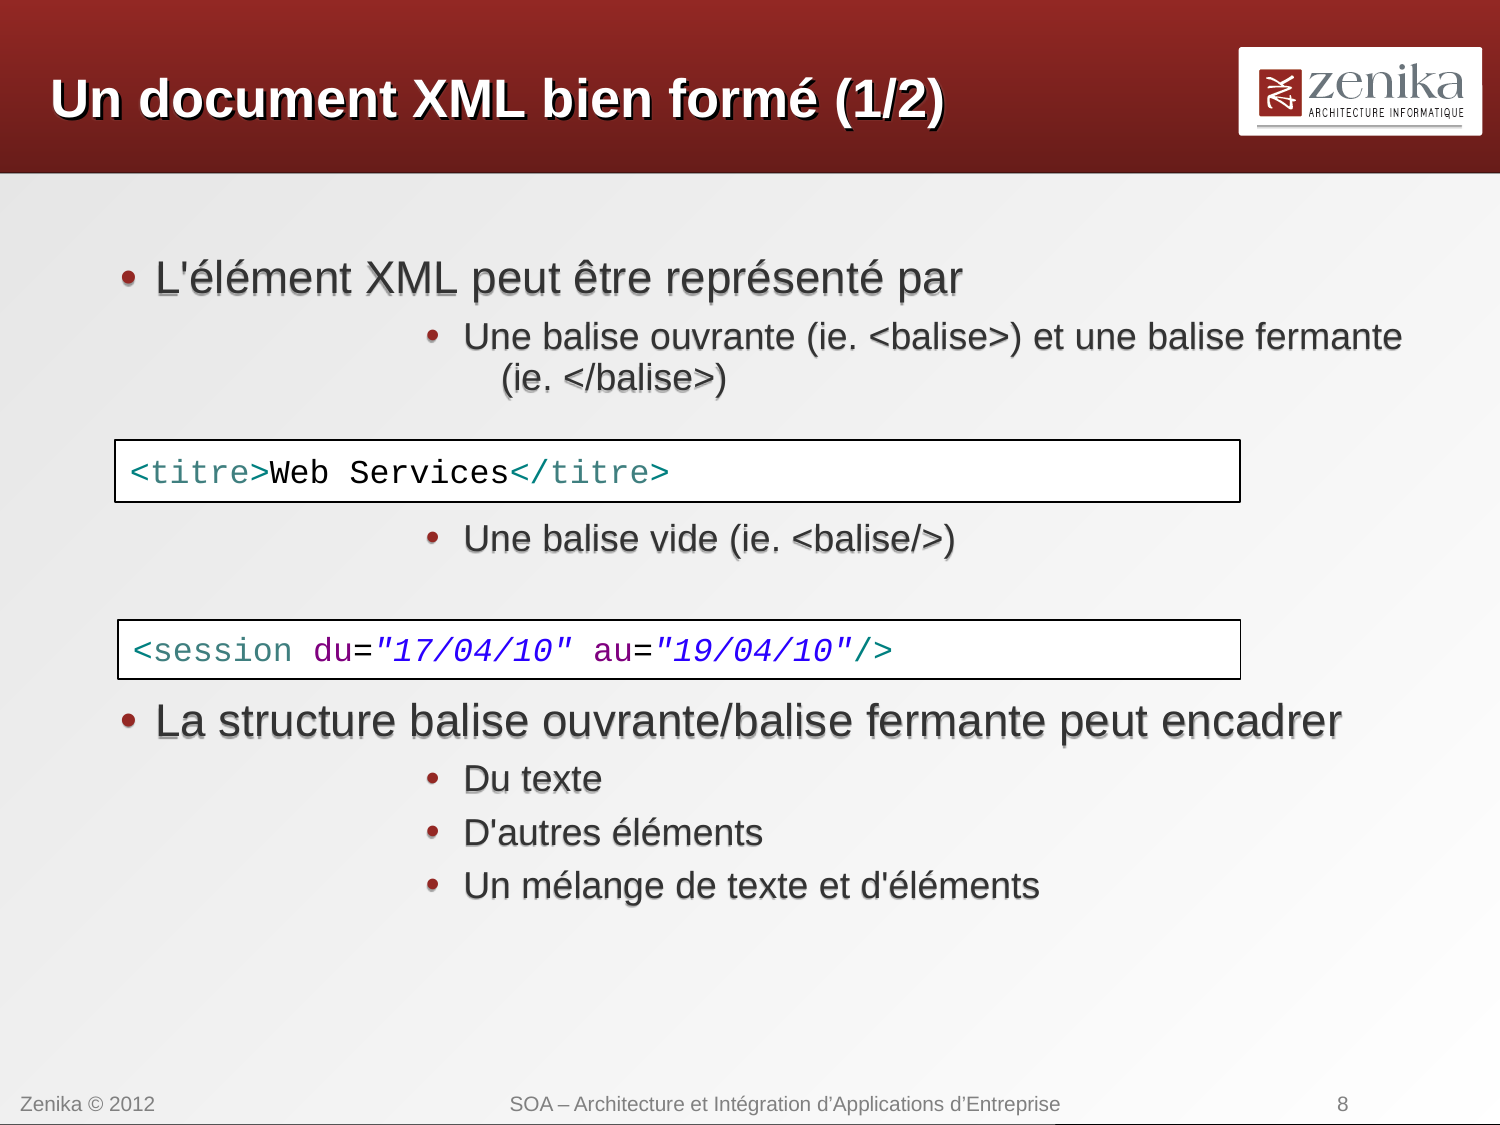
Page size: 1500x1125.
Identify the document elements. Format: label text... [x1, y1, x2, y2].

text_box <session du="17/04/10" au="19/04/10"/> [118, 620, 1241, 680]
text_box <titre>Web Services</titre> [115, 440, 1241, 502]
list L'élément XML peut être représenté par Une balise ouvrante (ie. <balise>) et une balise fermante (ie. </balise>) Une balise vide (ie. <balise/>) La structure balise ouvrante/balise fermante peut encadrer Du texte D'autres éléments Un mélange de texte et d'éléments [50, 249, 1435, 1111]
title Un document XML bien formé (1/2) [50, 15, 1206, 180]
